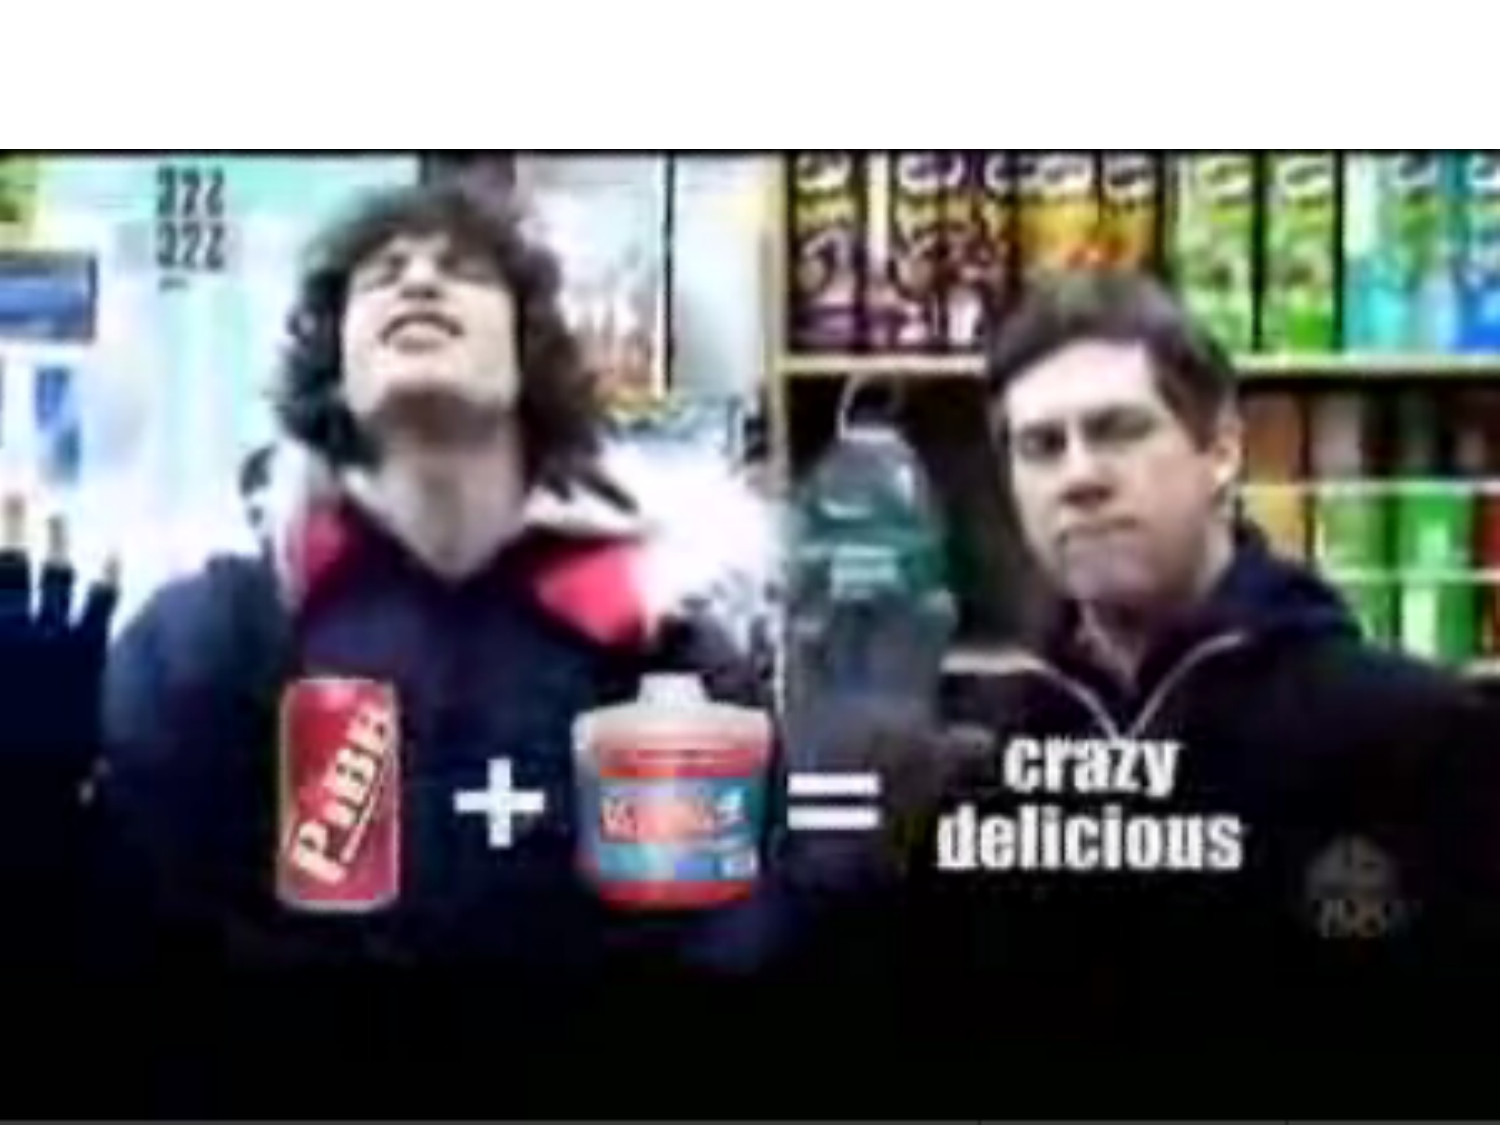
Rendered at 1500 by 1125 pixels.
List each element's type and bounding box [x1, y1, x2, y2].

picture [0, 149, 1500, 1125]
